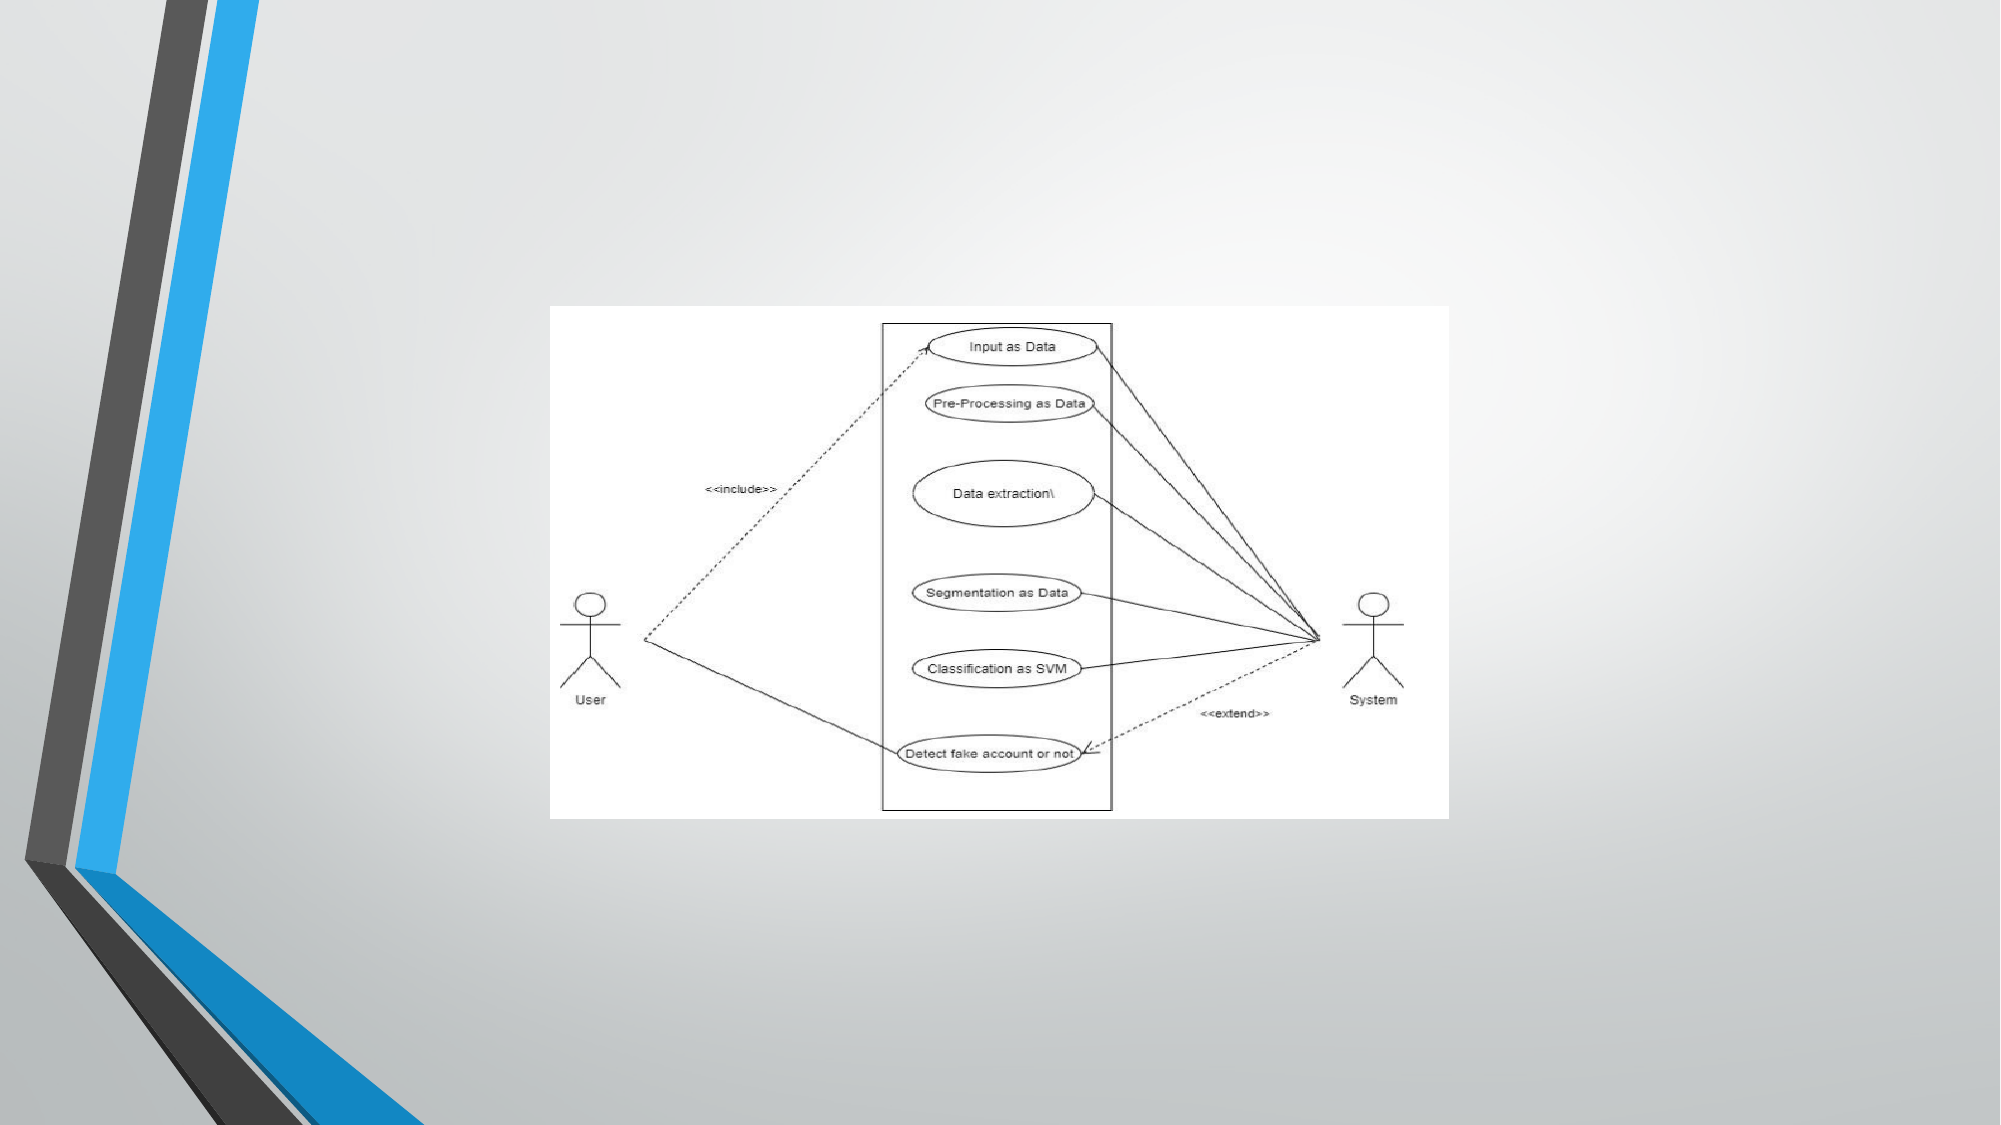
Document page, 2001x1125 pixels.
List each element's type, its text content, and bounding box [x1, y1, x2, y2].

picture [550, 306, 1449, 819]
title UML DIAGRAM [243, 13, 1887, 150]
